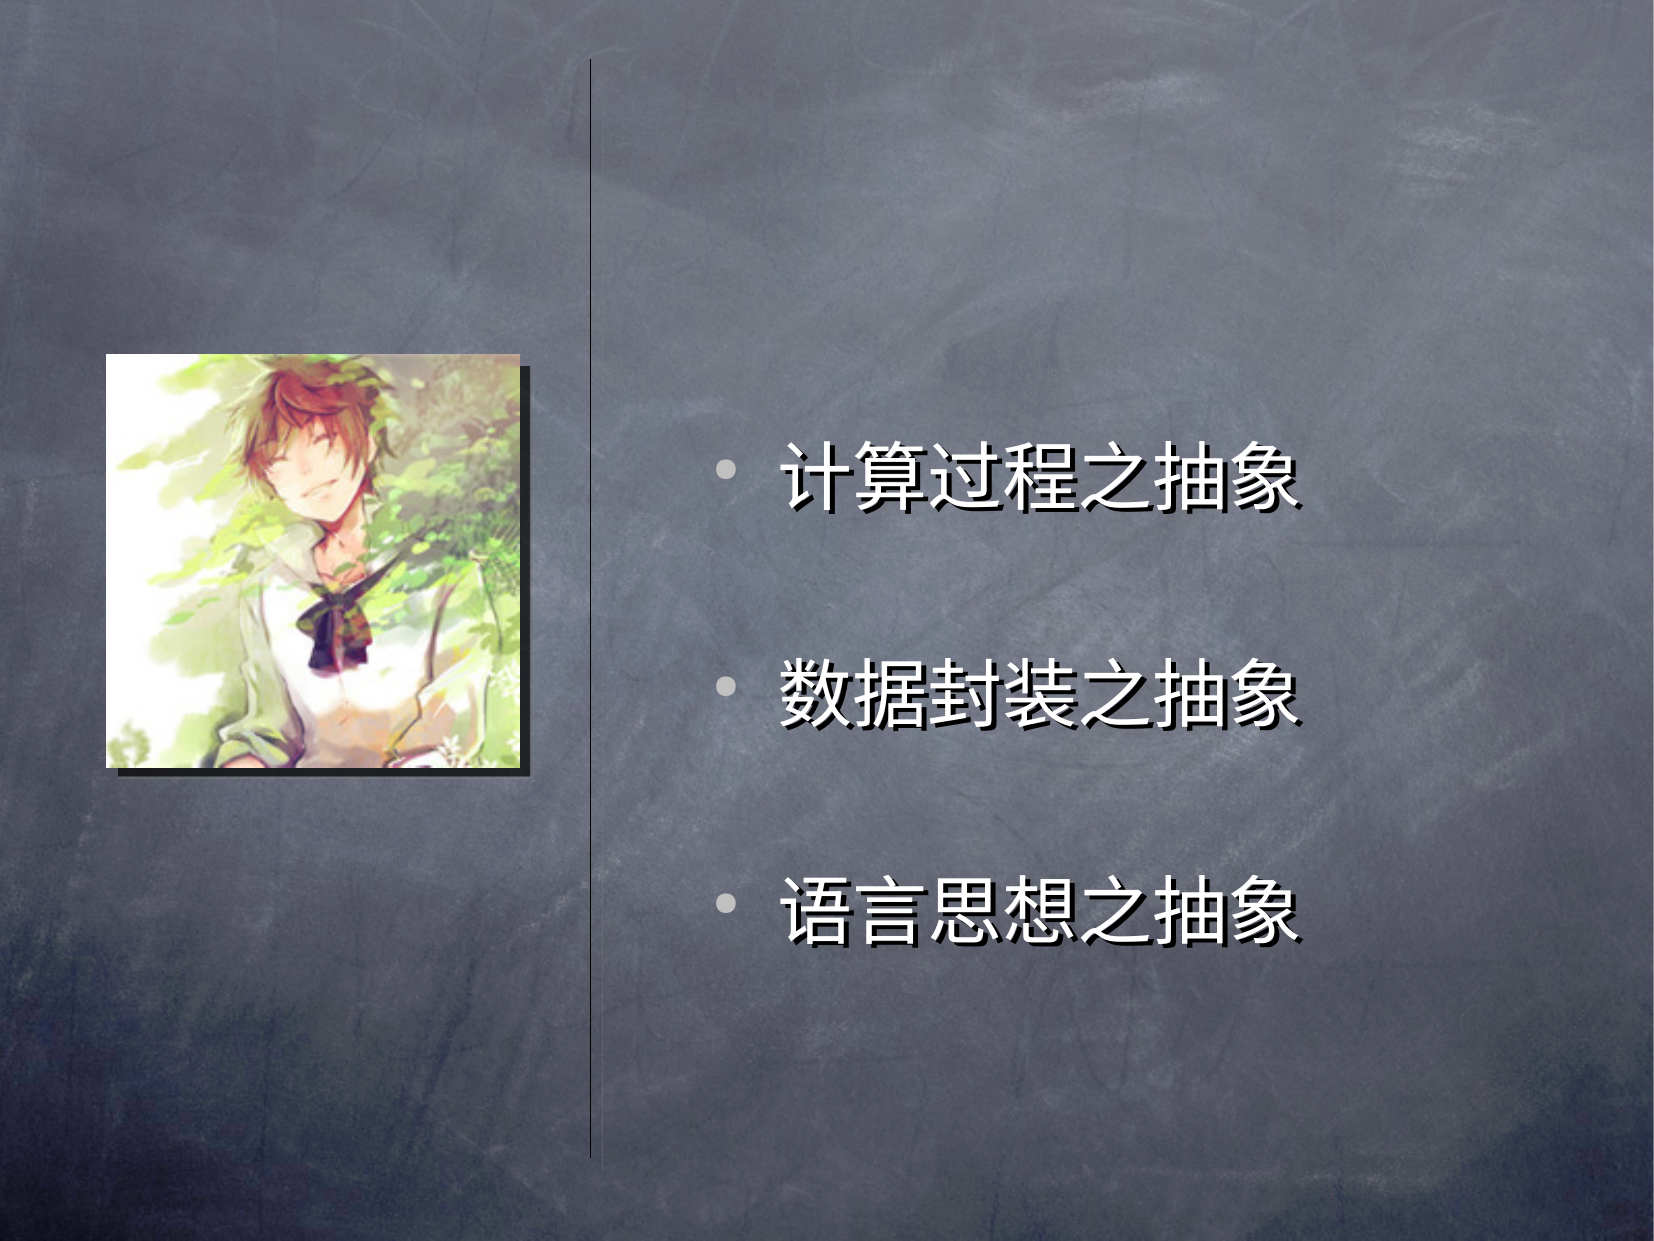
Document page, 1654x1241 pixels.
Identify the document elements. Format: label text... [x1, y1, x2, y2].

text_box 计算过程之抽象 数据封装之抽象 语言思想之抽象 [703, 289, 1501, 824]
picture [0, 0, 1654, 1241]
